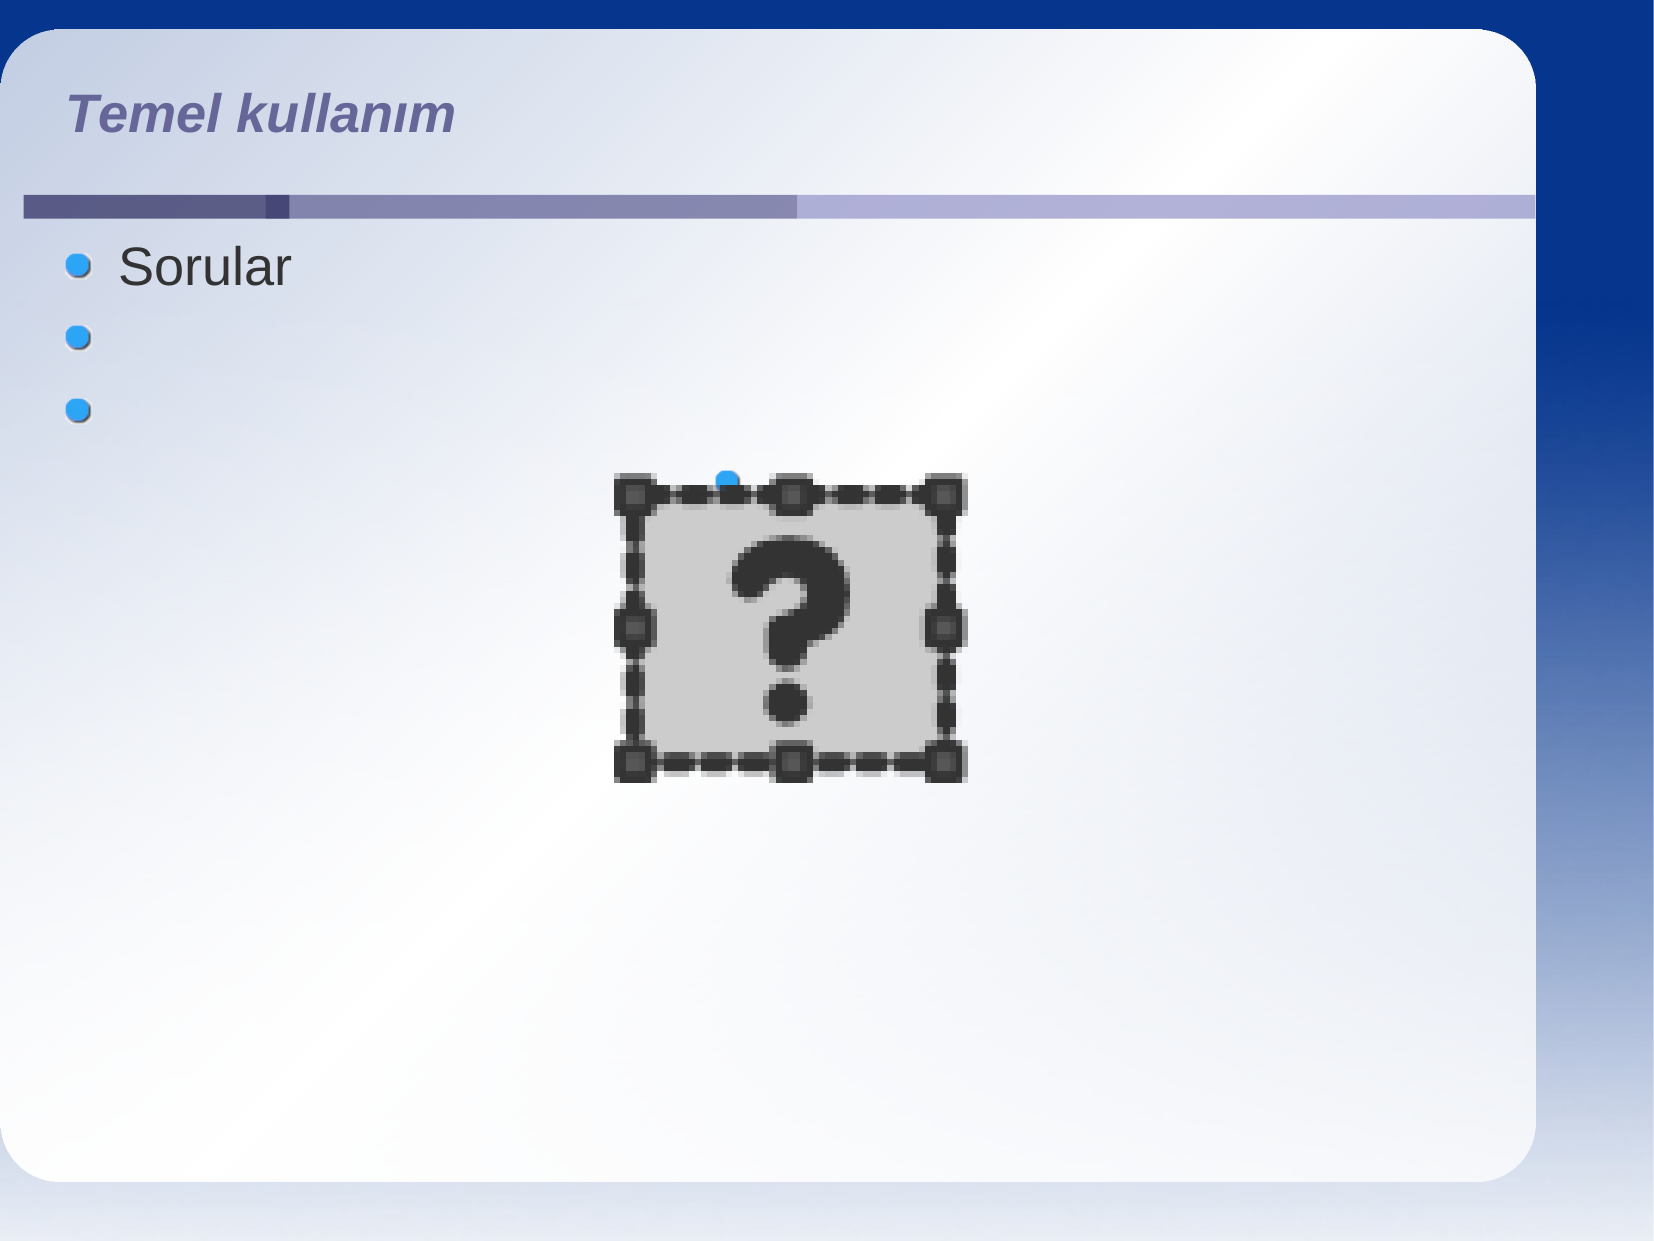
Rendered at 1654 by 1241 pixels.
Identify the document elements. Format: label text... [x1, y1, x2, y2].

picture [0, 0, 1654, 1241]
list Sorular [29, 236, 1506, 1152]
picture [602, 442, 975, 815]
title Temel kullanım [29, 49, 1506, 178]
